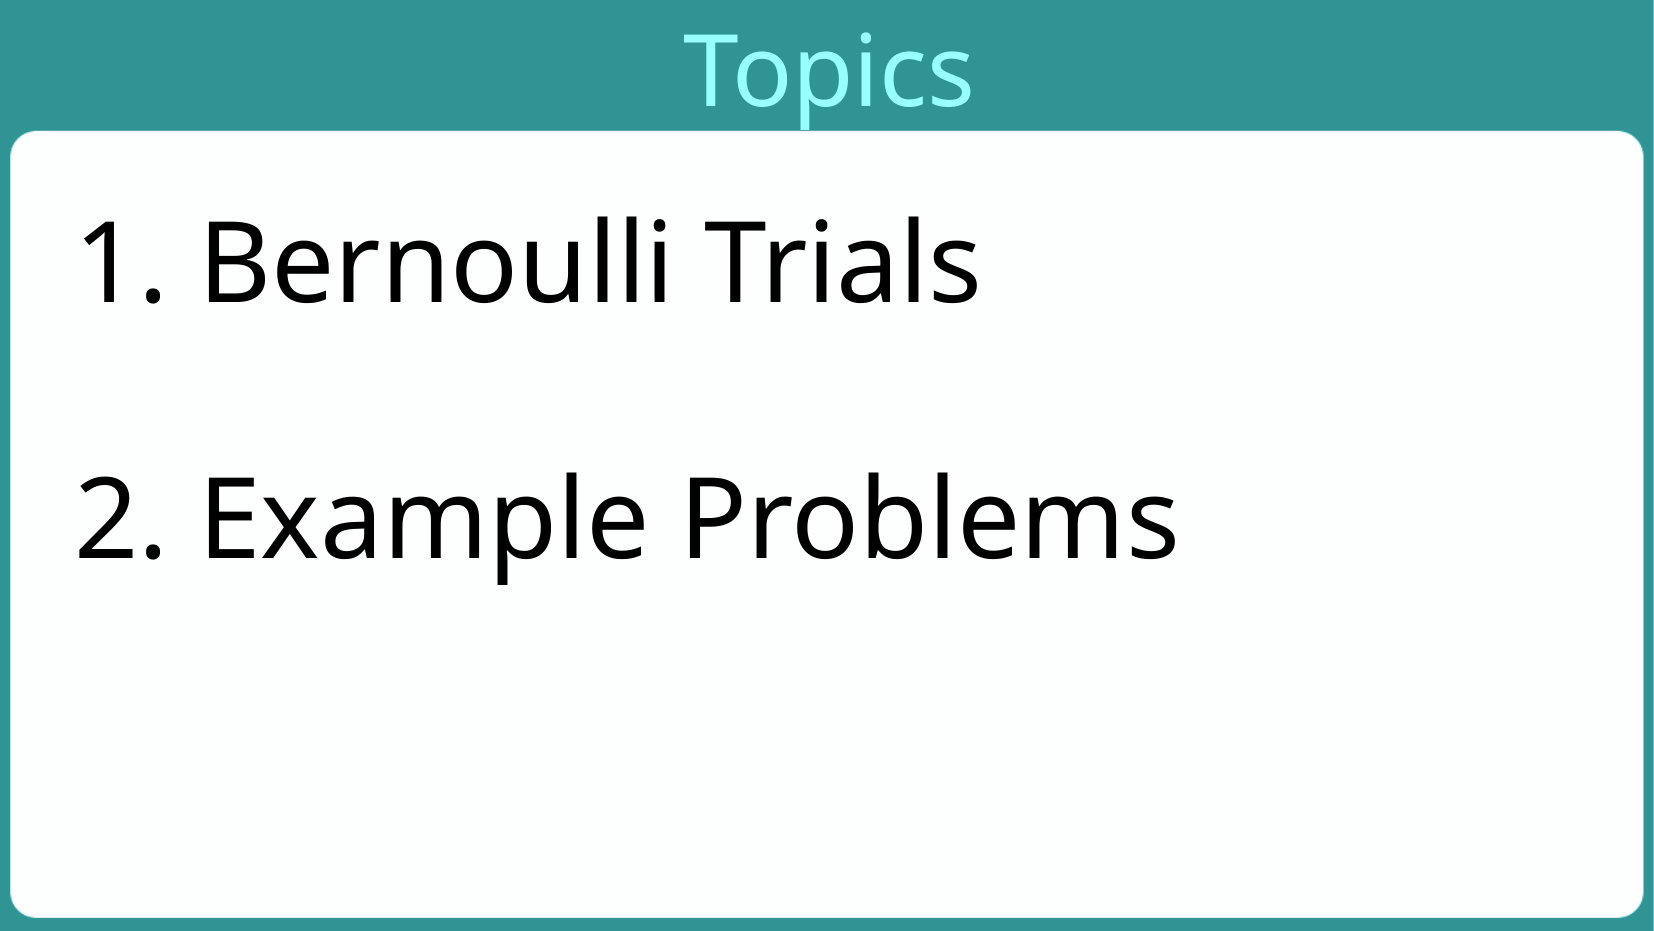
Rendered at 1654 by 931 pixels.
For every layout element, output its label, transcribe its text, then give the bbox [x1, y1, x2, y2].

text_box 1. Bernoulli Trials 2. Example Problems [74, 182, 1612, 879]
picture [0, 0, 1654, 931]
title Topics [85, 8, 1574, 126]
